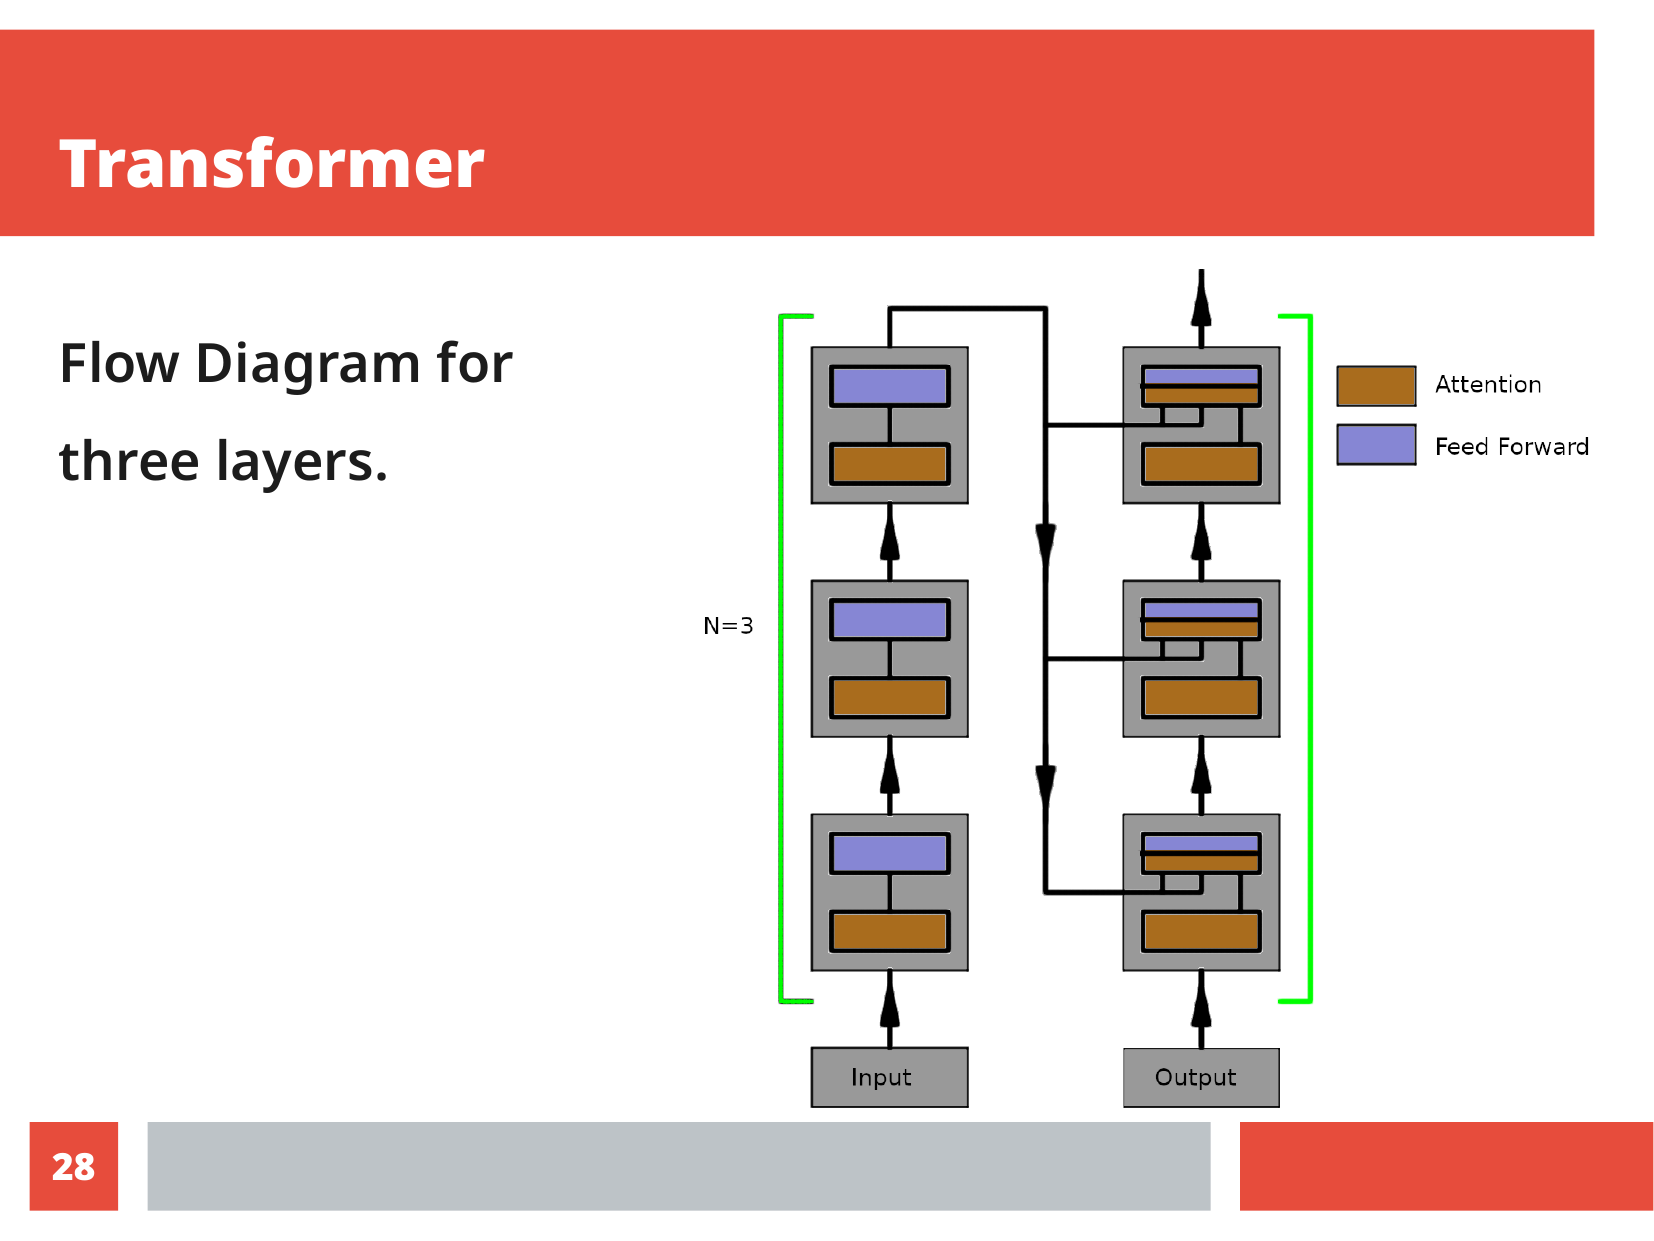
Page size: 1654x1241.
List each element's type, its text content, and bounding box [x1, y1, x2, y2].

title Transformer [59, 59, 1595, 207]
list Flow Diagram for three layers. [59, 324, 687, 1093]
picture [687, 269, 1606, 1111]
